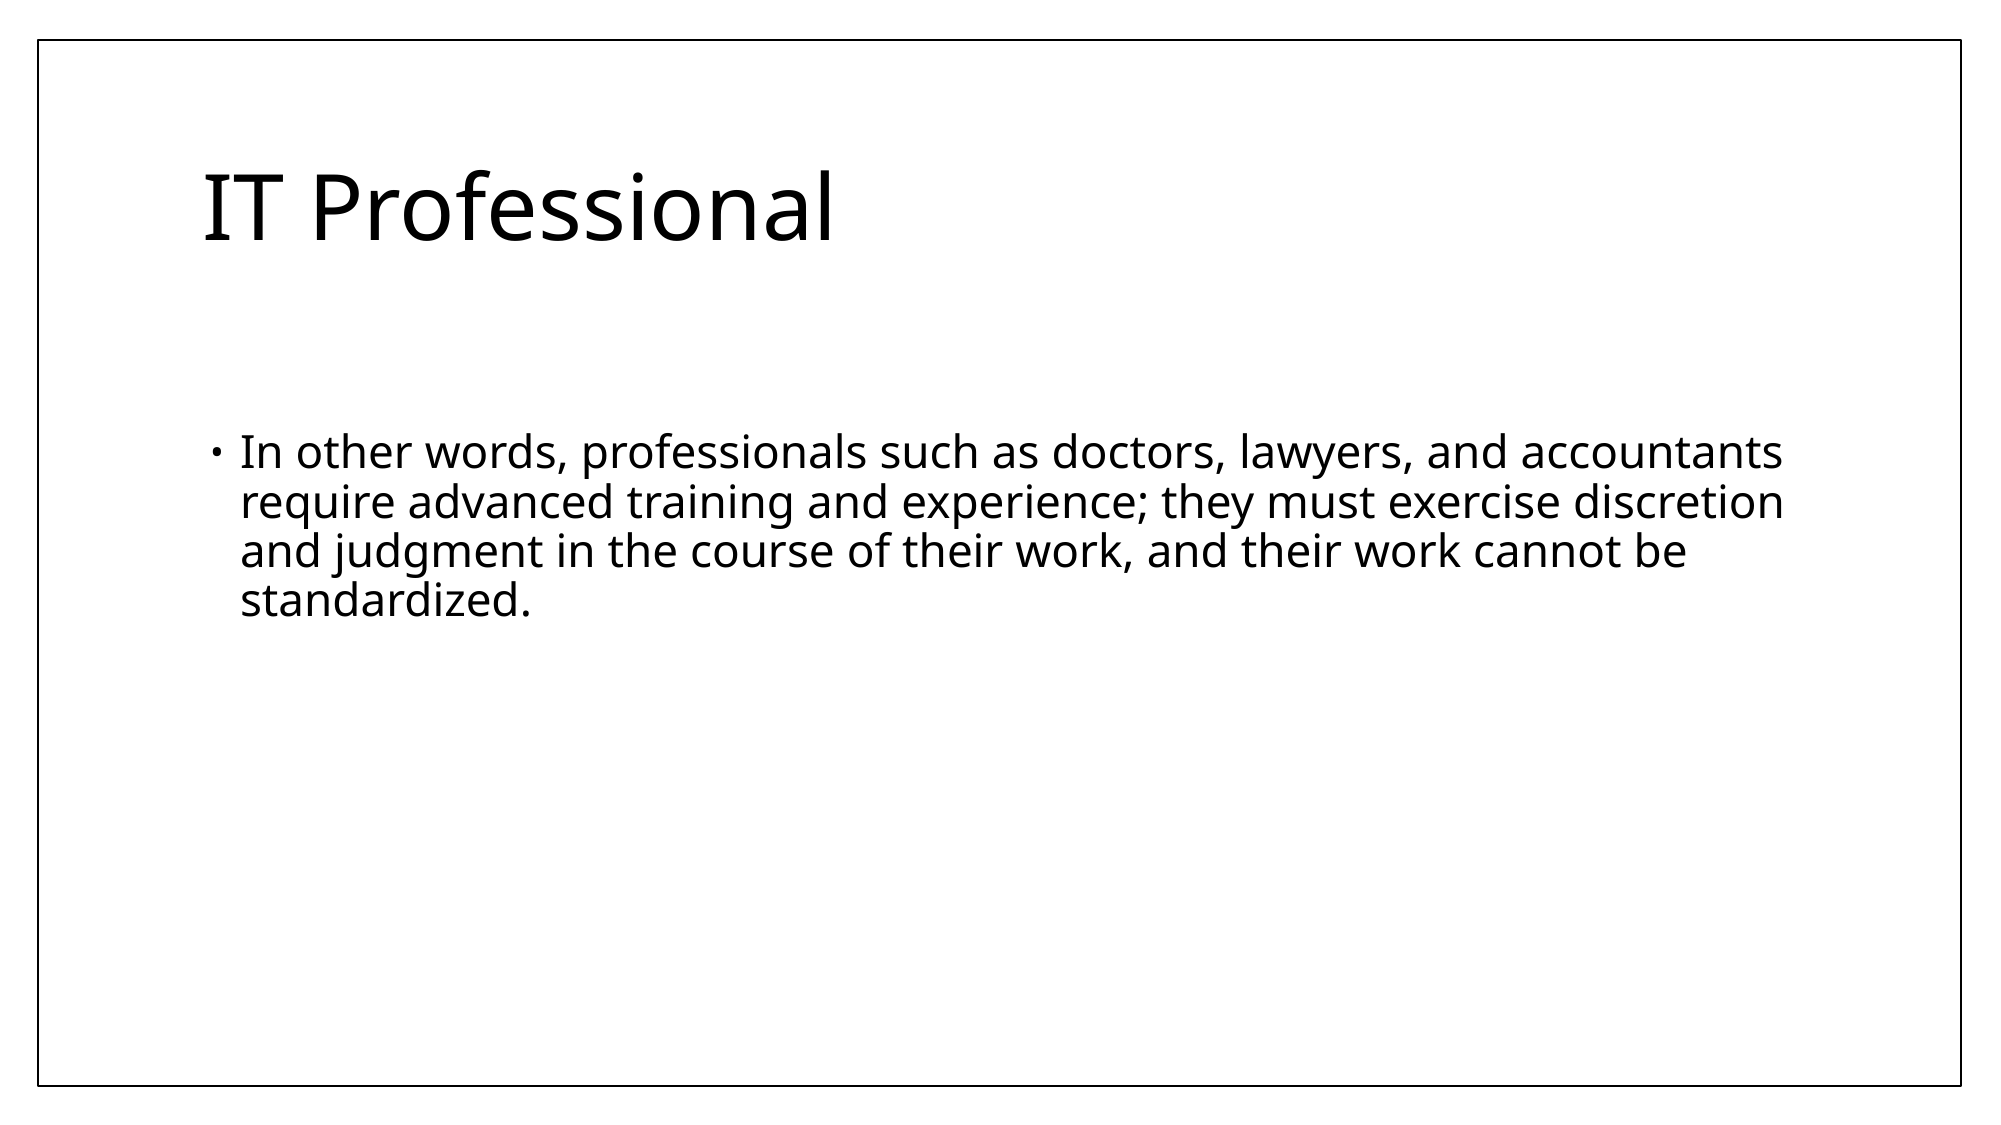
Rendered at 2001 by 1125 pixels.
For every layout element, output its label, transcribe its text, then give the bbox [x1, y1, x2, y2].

title IT Professional [187, 99, 1808, 323]
list In other words, professionals such as doctors, lawyers, and accountants require advanced training and experience; they must exercise discretion and judgment in the course of their work, and their work cannot be standardized. [187, 337, 1808, 1000]
